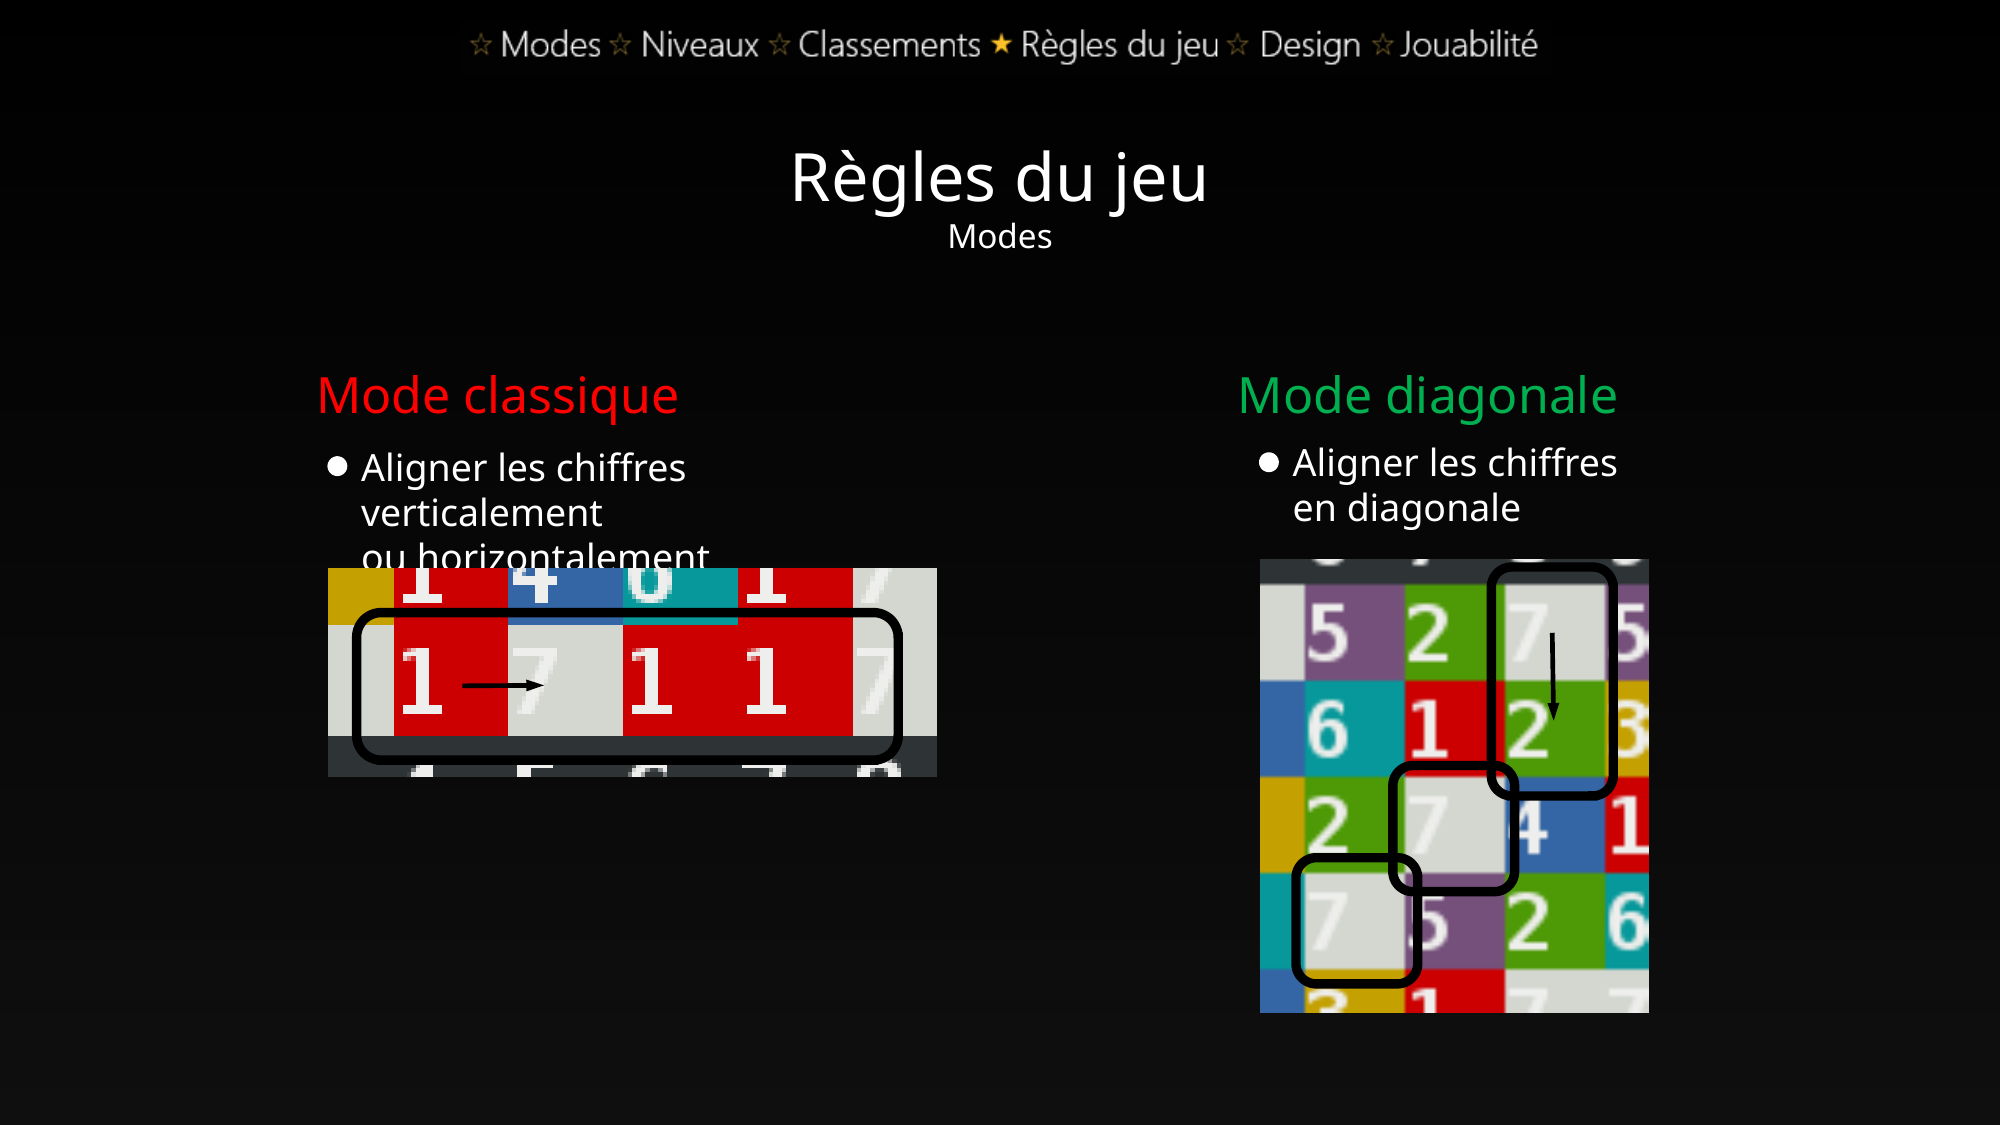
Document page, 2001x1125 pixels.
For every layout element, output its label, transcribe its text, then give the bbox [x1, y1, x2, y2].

text_box Aligner les chiffres verticalement ou horizontalement [346, 436, 940, 543]
picture [1260, 559, 1649, 1013]
text_box Aligner les chiffres en diagonale [1277, 431, 1820, 538]
text_box Règles du jeu Modes [649, 127, 1351, 264]
text_box Mode diagonale [1203, 355, 1654, 432]
text_box Mode classique [273, 355, 724, 432]
picture [461, 20, 1552, 76]
picture [328, 568, 937, 777]
text_box [1260, 453, 1278, 472]
text_box [328, 457, 347, 475]
